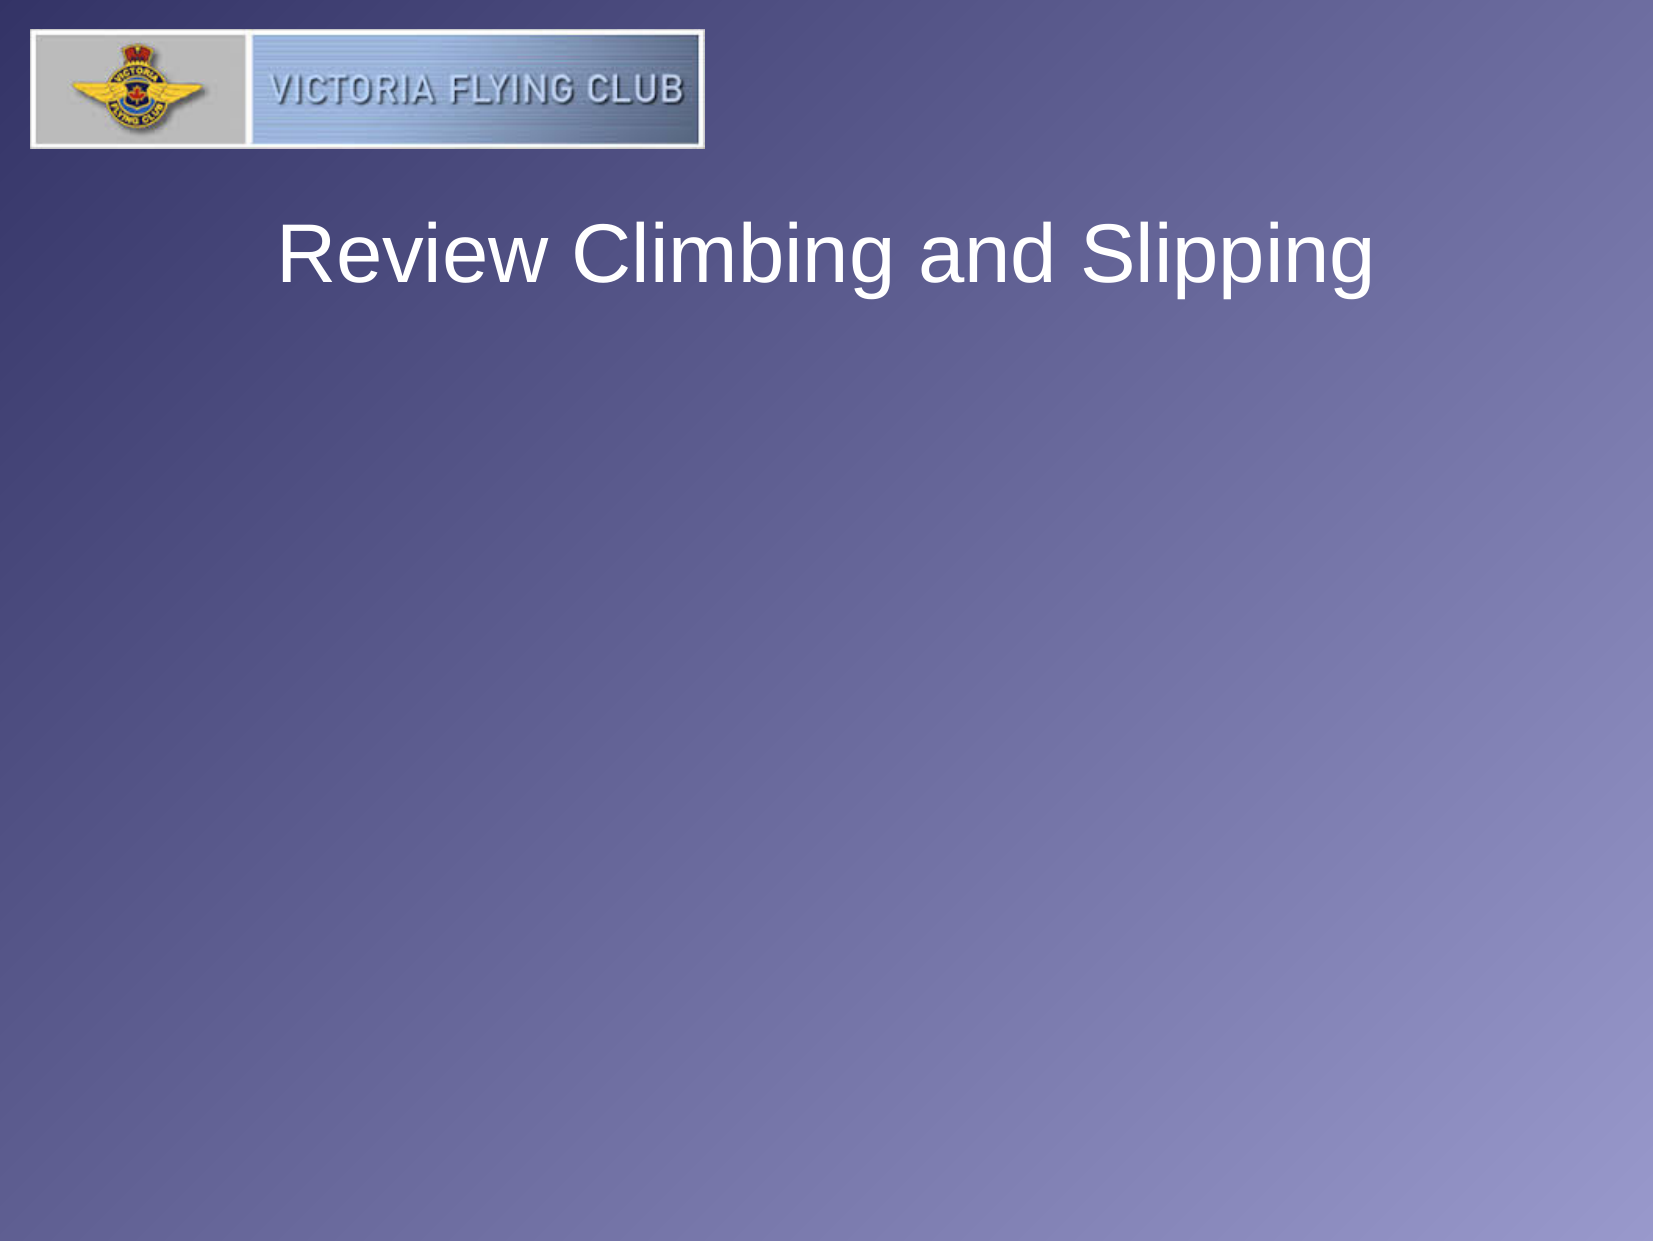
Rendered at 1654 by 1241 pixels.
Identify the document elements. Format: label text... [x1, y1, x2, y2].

title Review Climbing and Slipping [82, 150, 1571, 358]
picture [30, 29, 705, 149]
